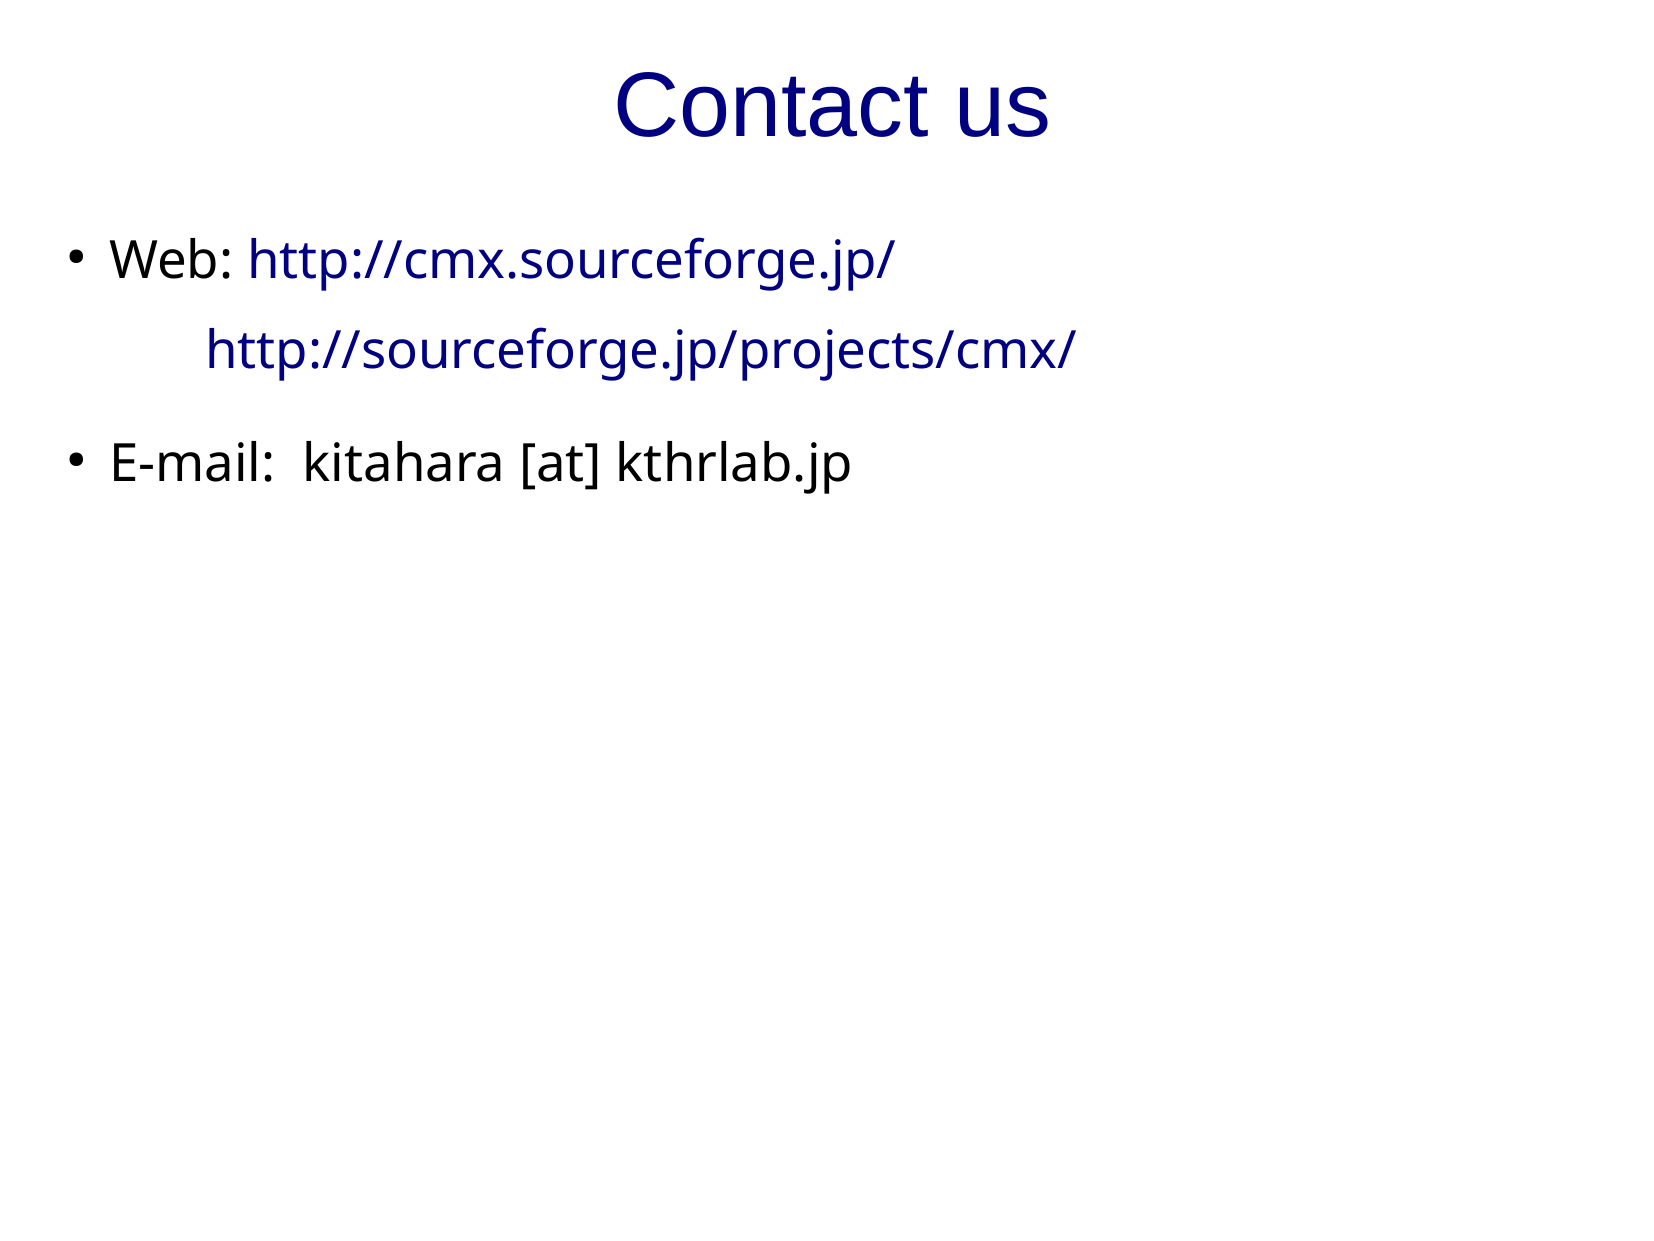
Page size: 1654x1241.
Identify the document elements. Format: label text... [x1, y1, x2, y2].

list Web: http://cmx.sourceforge.jp/ http://sourceforge.jp/projects/cmx/ E-mail: kitahara [at] kthrlab.jp [53, 203, 1639, 500]
title Contact us [17, 45, 1648, 166]
